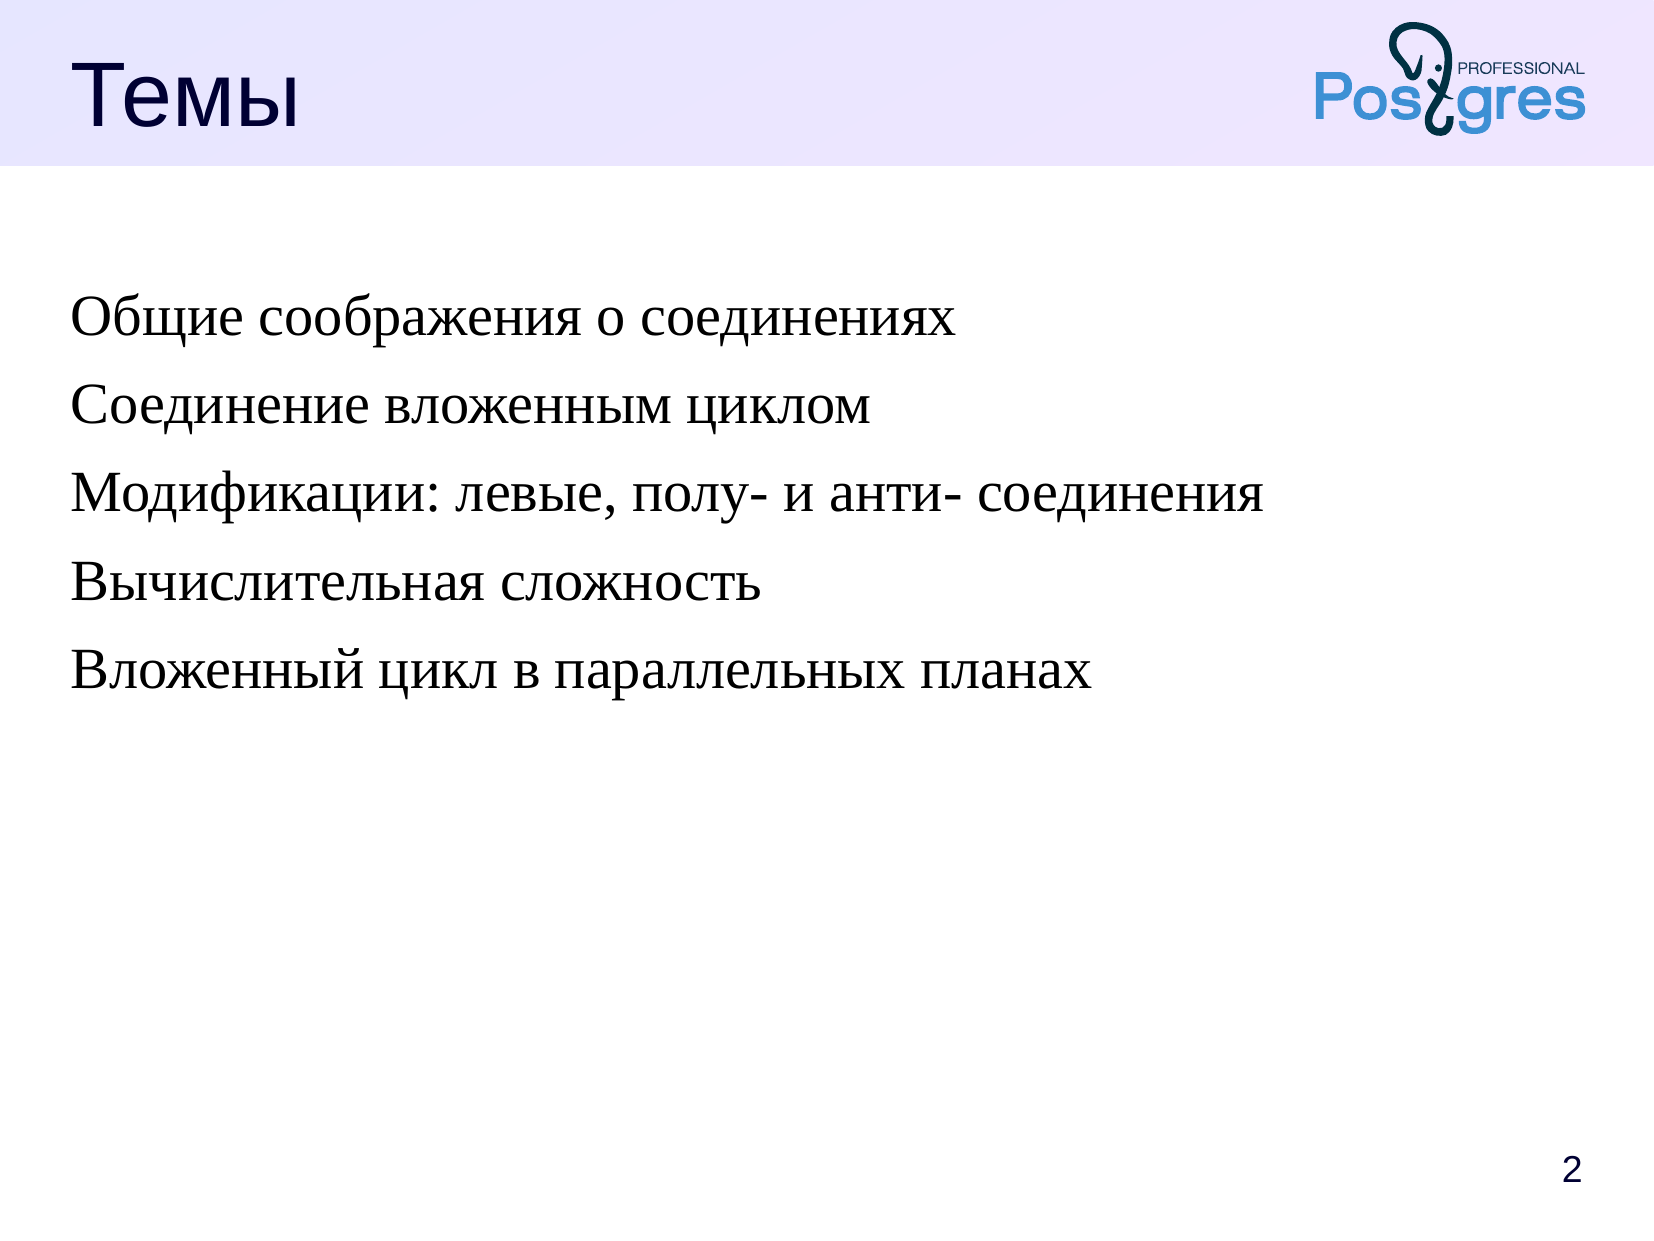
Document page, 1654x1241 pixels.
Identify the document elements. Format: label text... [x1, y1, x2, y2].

list Общие соображения о соединениях Соединение вложенным циклом Модификации: левые, полу- и анти- соединения Вычислительная сложность Вложенный цикл в параллельных планах [70, 283, 1583, 1141]
title Темы [70, 43, 1241, 147]
